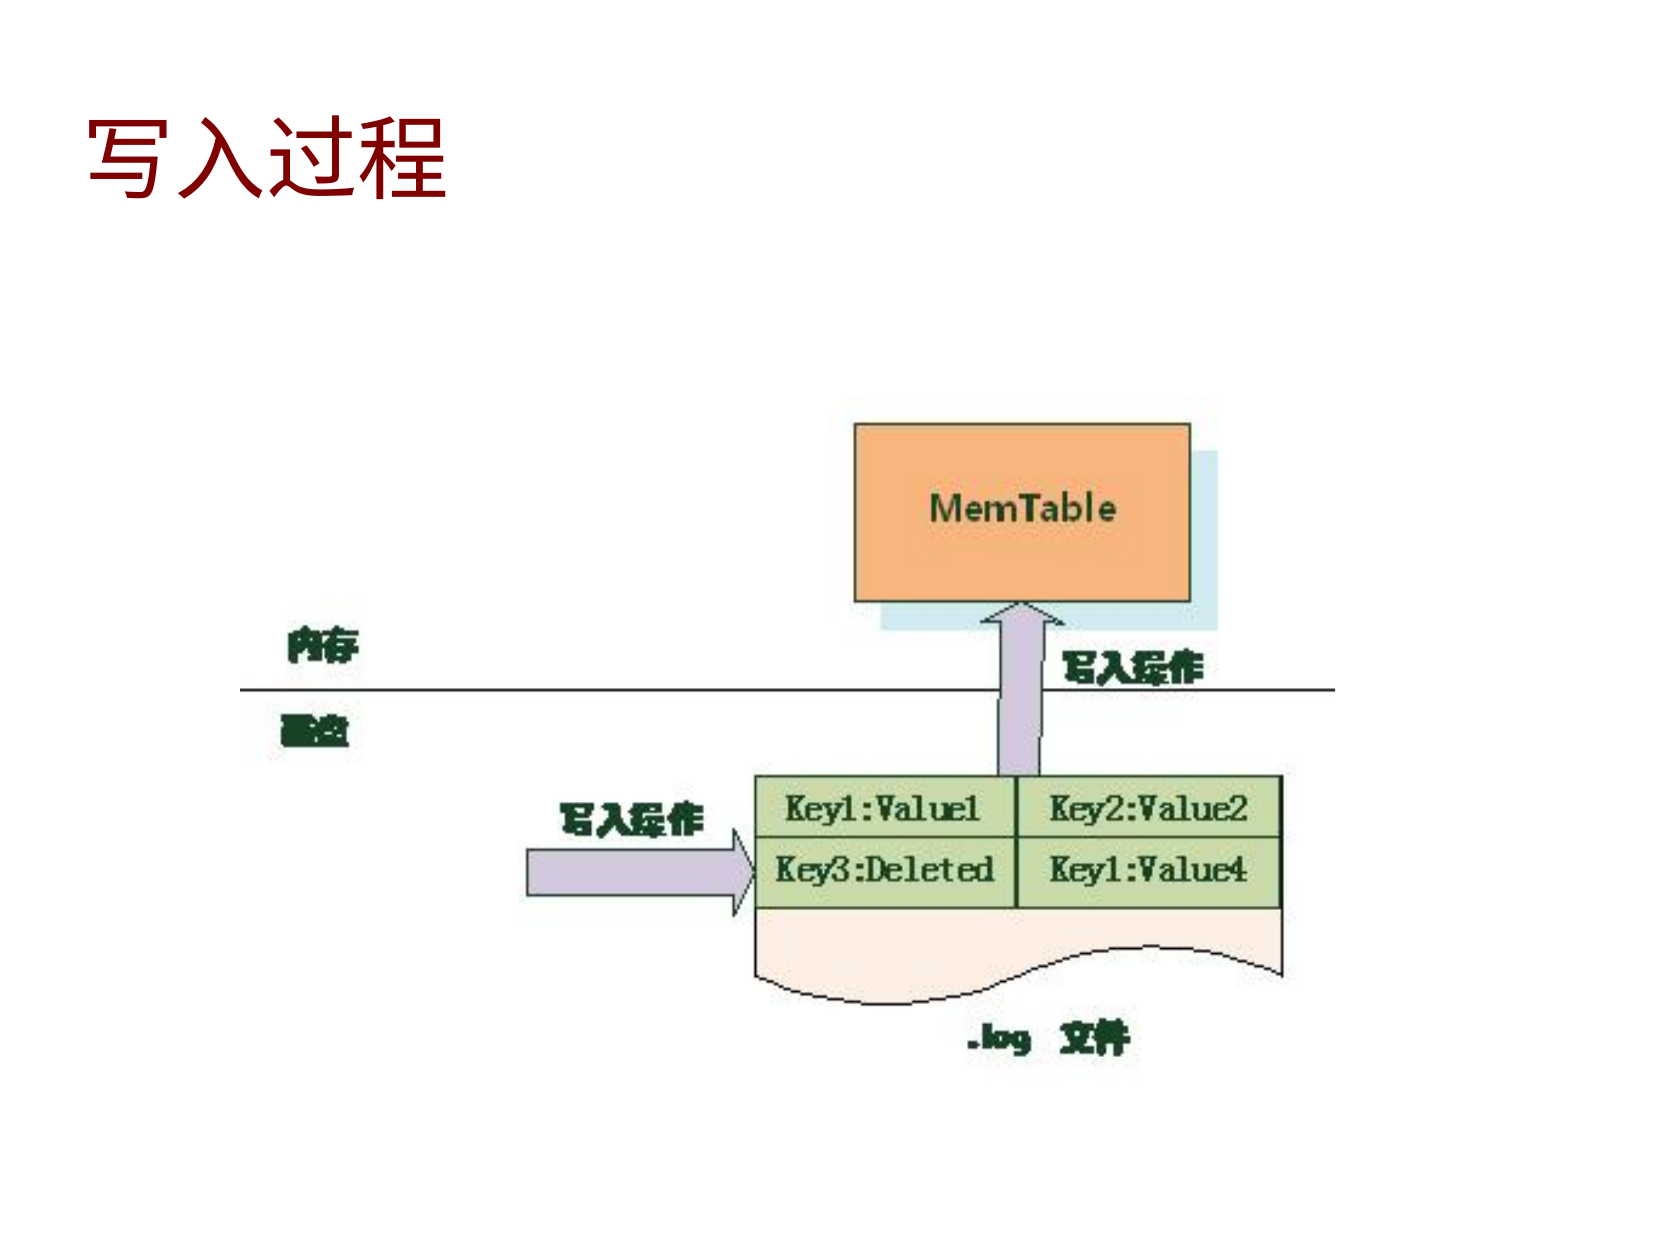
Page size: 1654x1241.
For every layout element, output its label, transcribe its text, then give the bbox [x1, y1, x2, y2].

picture [240, 375, 1336, 1081]
title 写入过程 [82, 49, 1571, 257]
